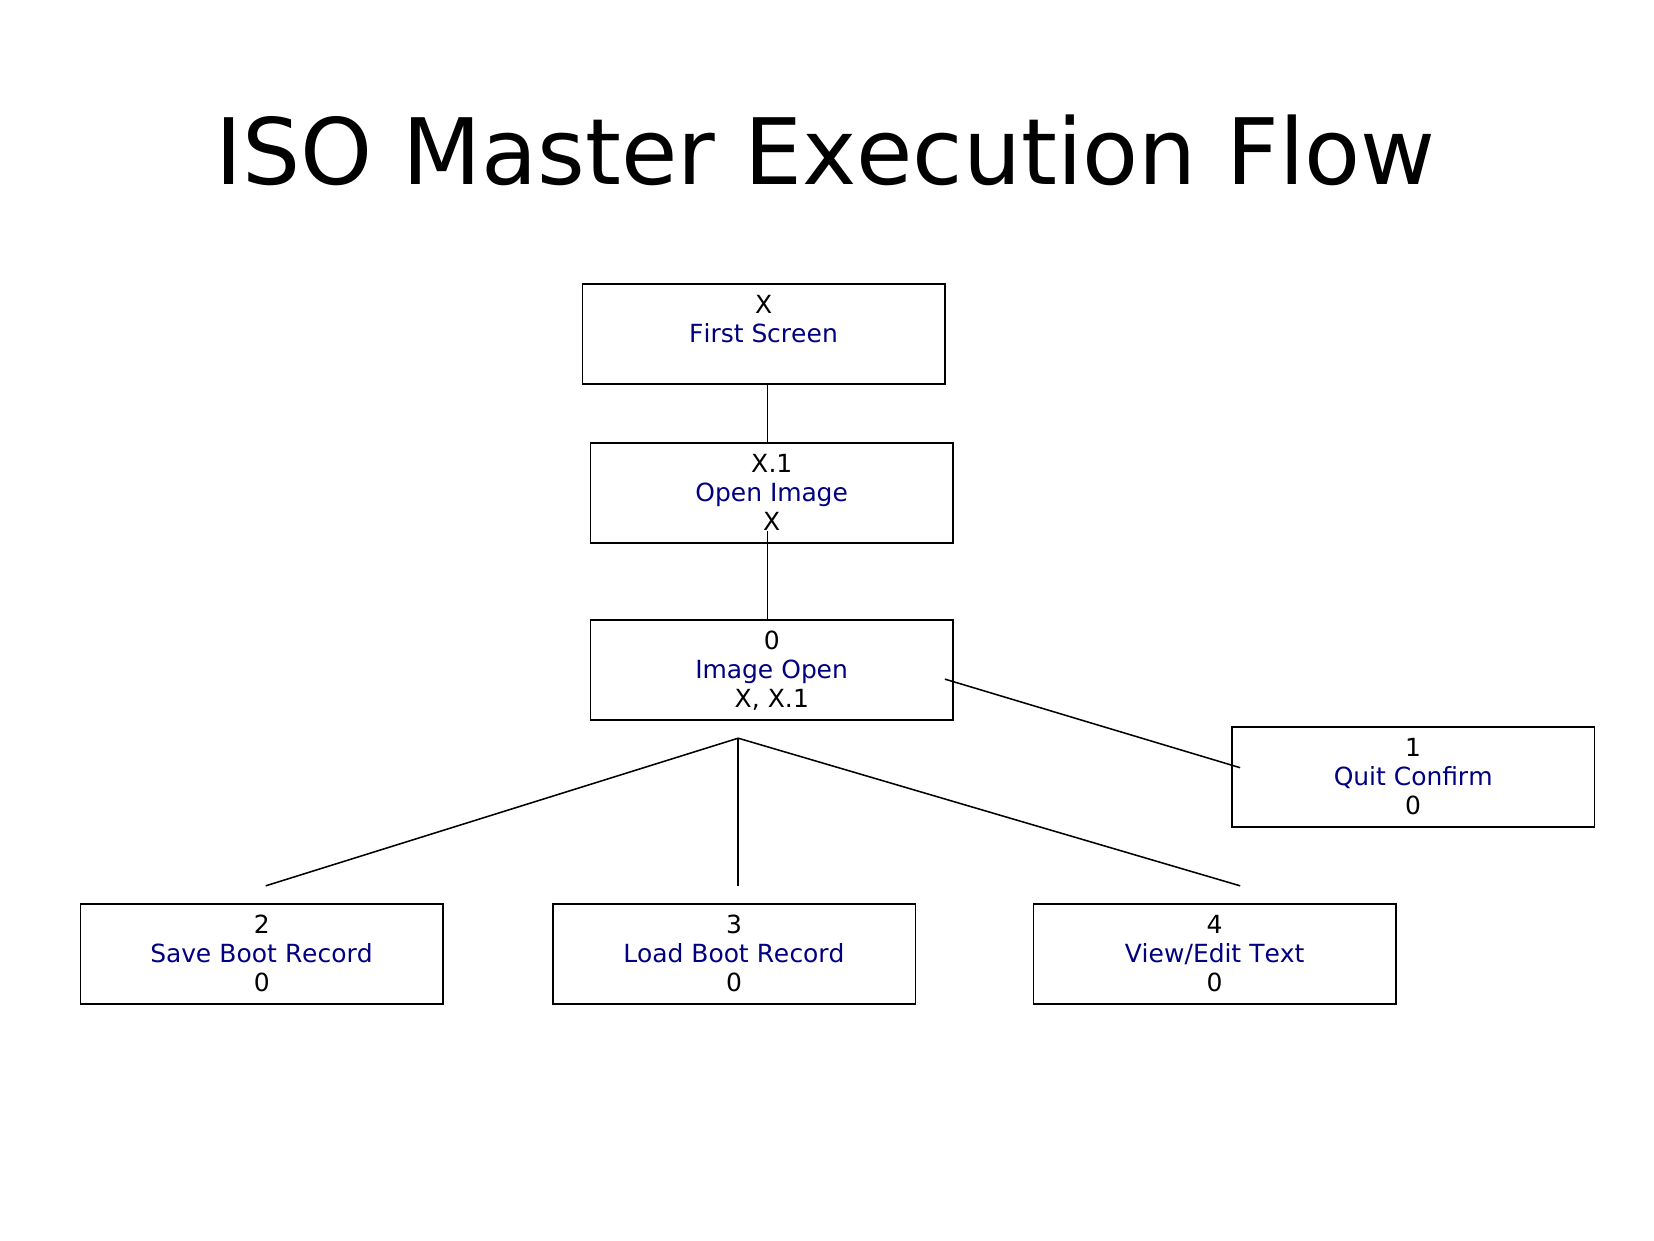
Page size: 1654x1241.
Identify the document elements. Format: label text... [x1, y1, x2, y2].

text_box 1 Quit Confirm 0 [1232, 726, 1595, 827]
text_box 2 Save Boot Record 0 [80, 903, 443, 1004]
text_box 0 Image Open X, X.1 [590, 620, 954, 721]
text_box X First Screen [582, 283, 945, 384]
text_box X.1 Open Image X [590, 442, 954, 543]
text_box 4 View/Edit Text 0 [1033, 903, 1396, 1004]
title ISO Master Execution Flow [82, 49, 1571, 257]
text_box 3 Load Boot Record 0 [552, 903, 916, 1004]
